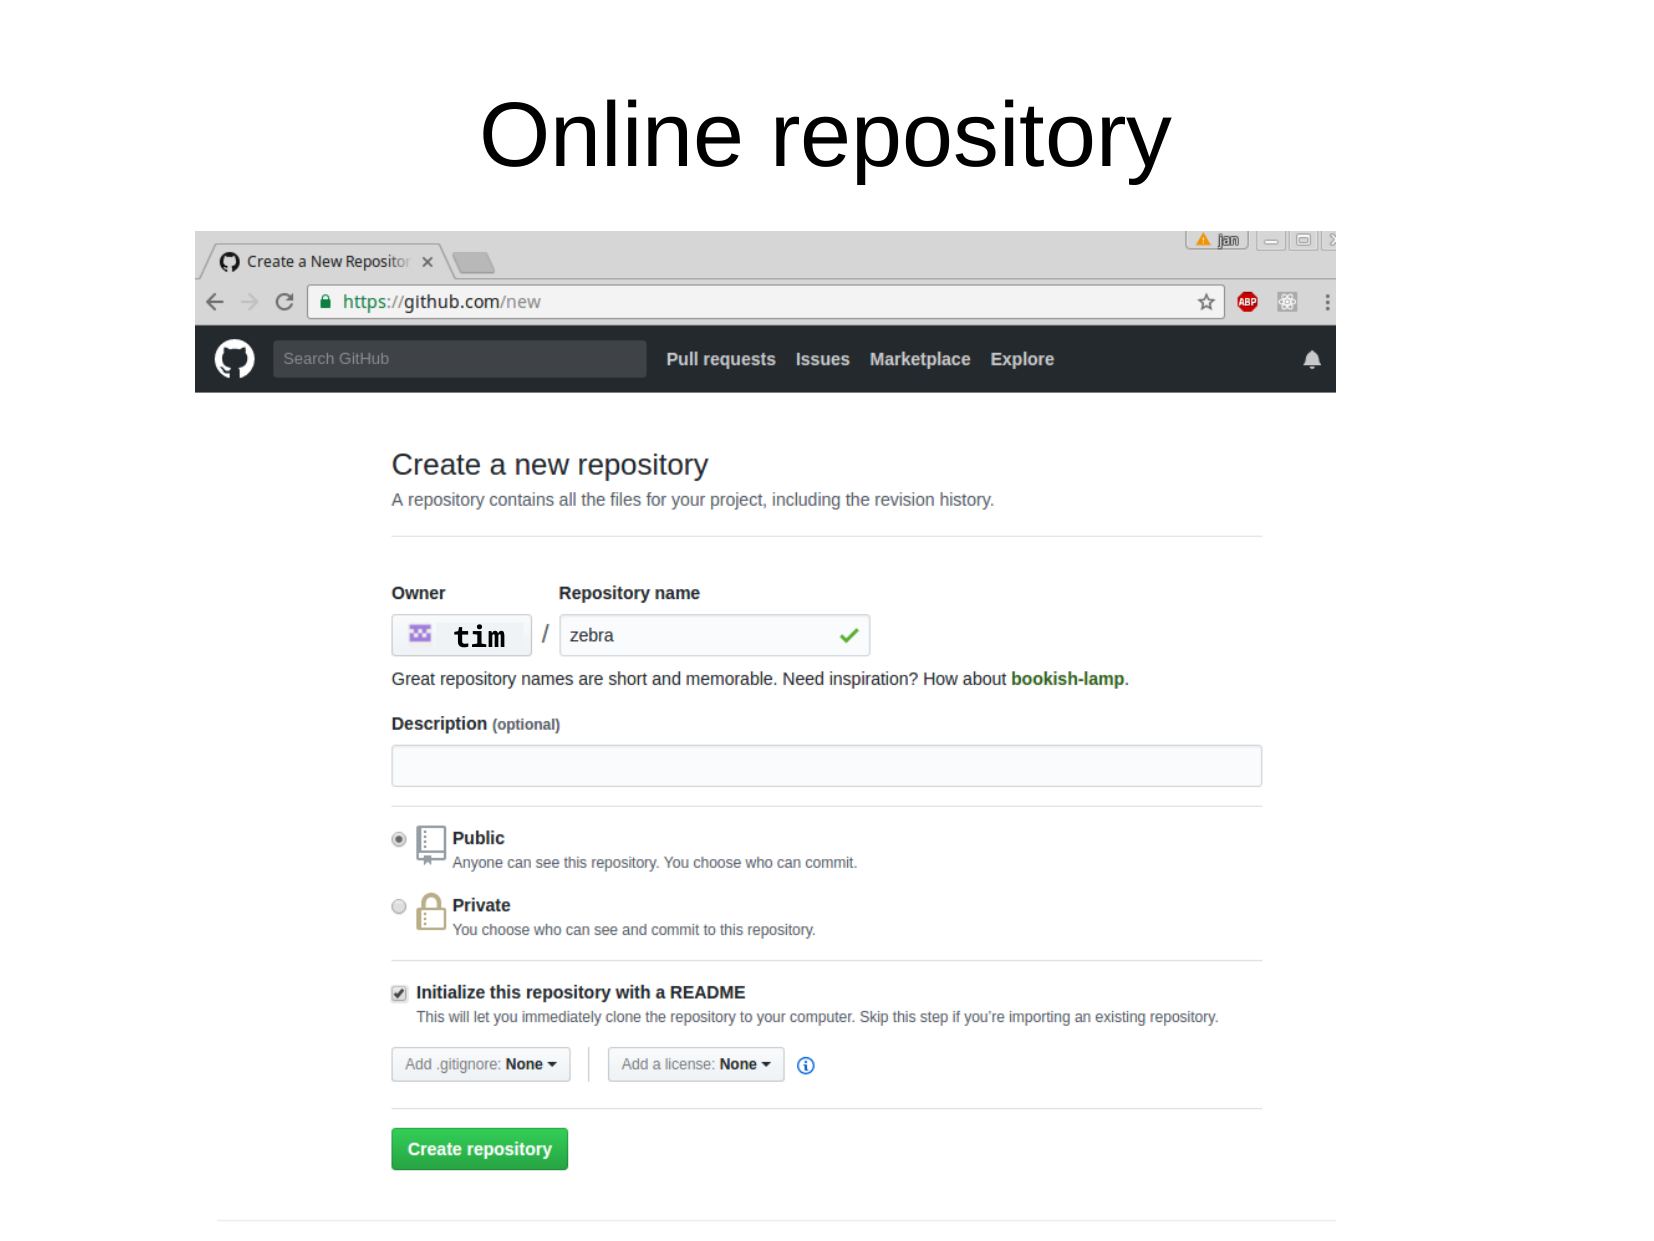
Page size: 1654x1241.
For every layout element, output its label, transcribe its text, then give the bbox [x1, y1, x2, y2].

title Online repository [82, 31, 1571, 239]
text_box tim [438, 609, 529, 658]
picture [195, 231, 1336, 1231]
text_box [105, 780, 1066, 1241]
